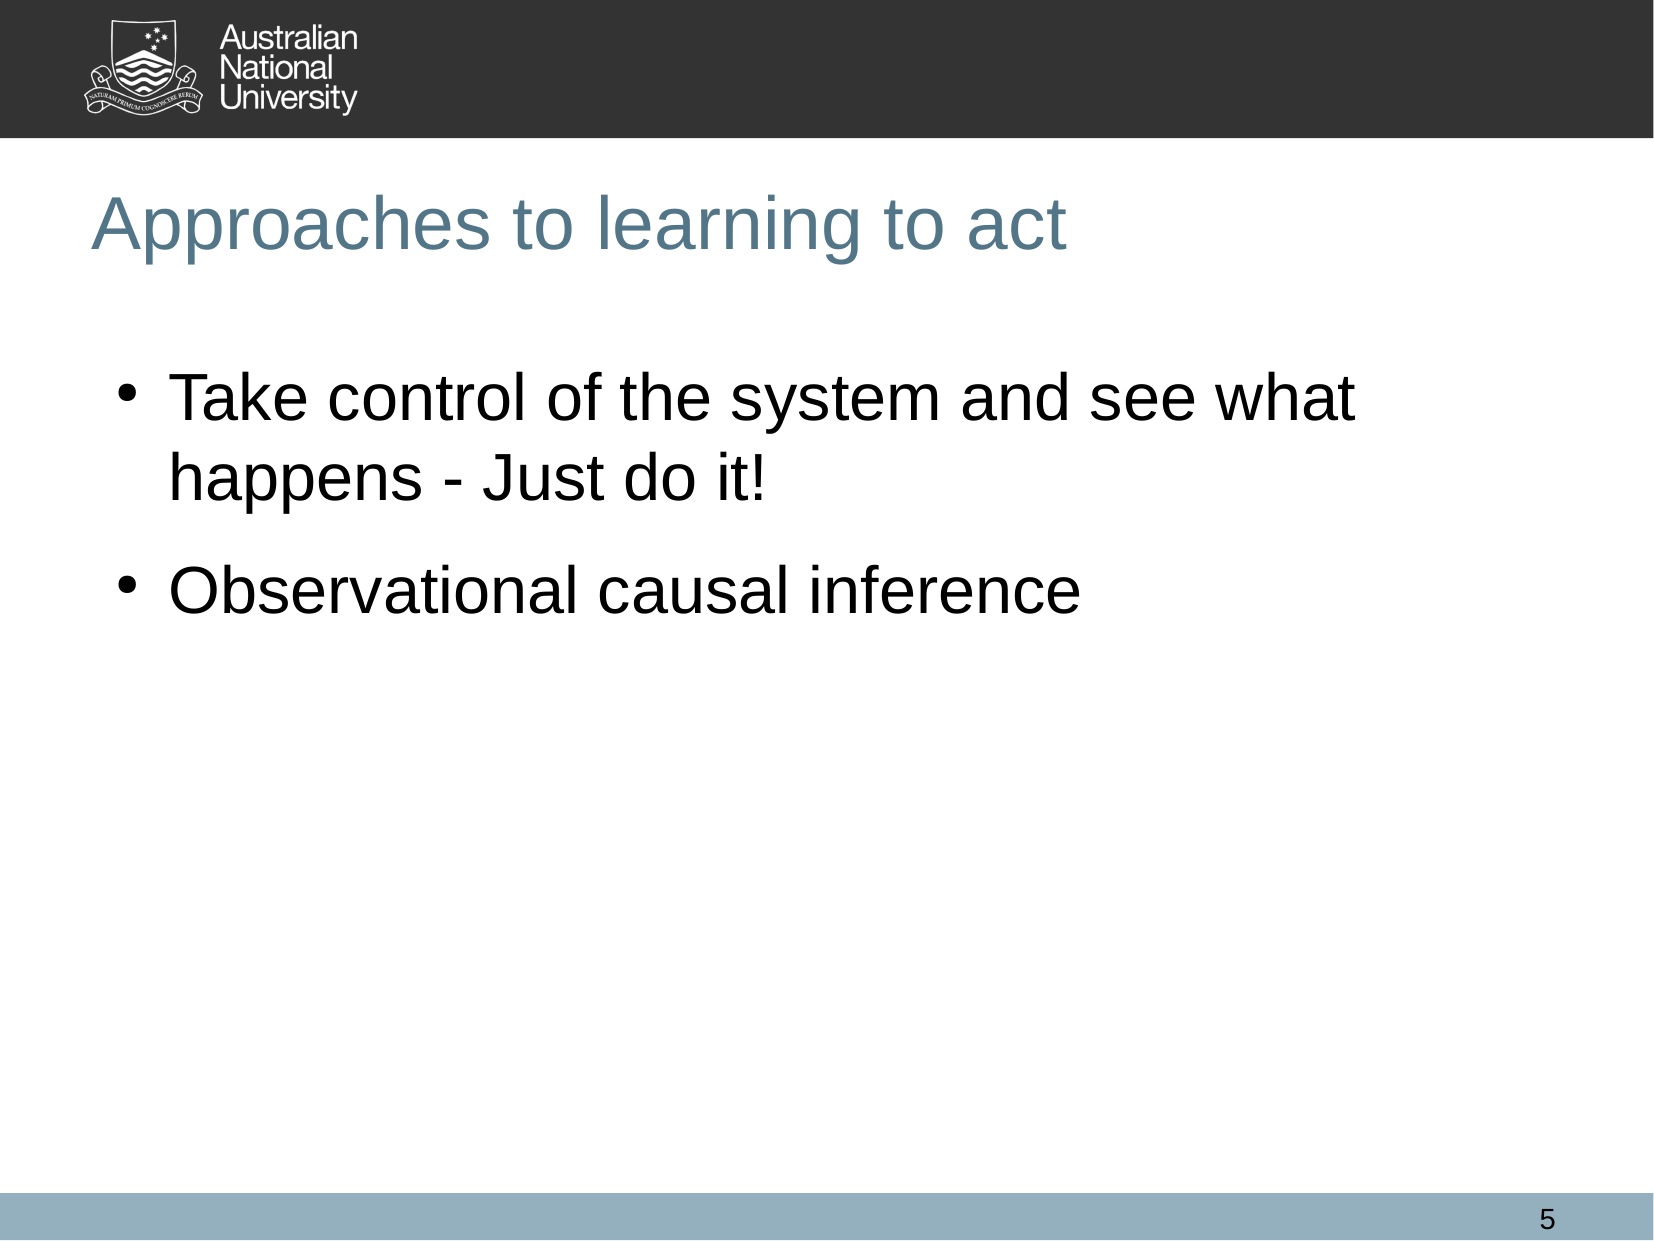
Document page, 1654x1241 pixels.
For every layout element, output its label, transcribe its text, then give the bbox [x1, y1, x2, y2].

title Approaches to learning to act [76, 125, 1427, 313]
title [84, 138, 1573, 345]
picture [84, 20, 358, 116]
list Take control of the system and see what happens - Just do it! Observational causal inference [82, 346, 1571, 1108]
slide_number <number> [1464, 1193, 1571, 1233]
